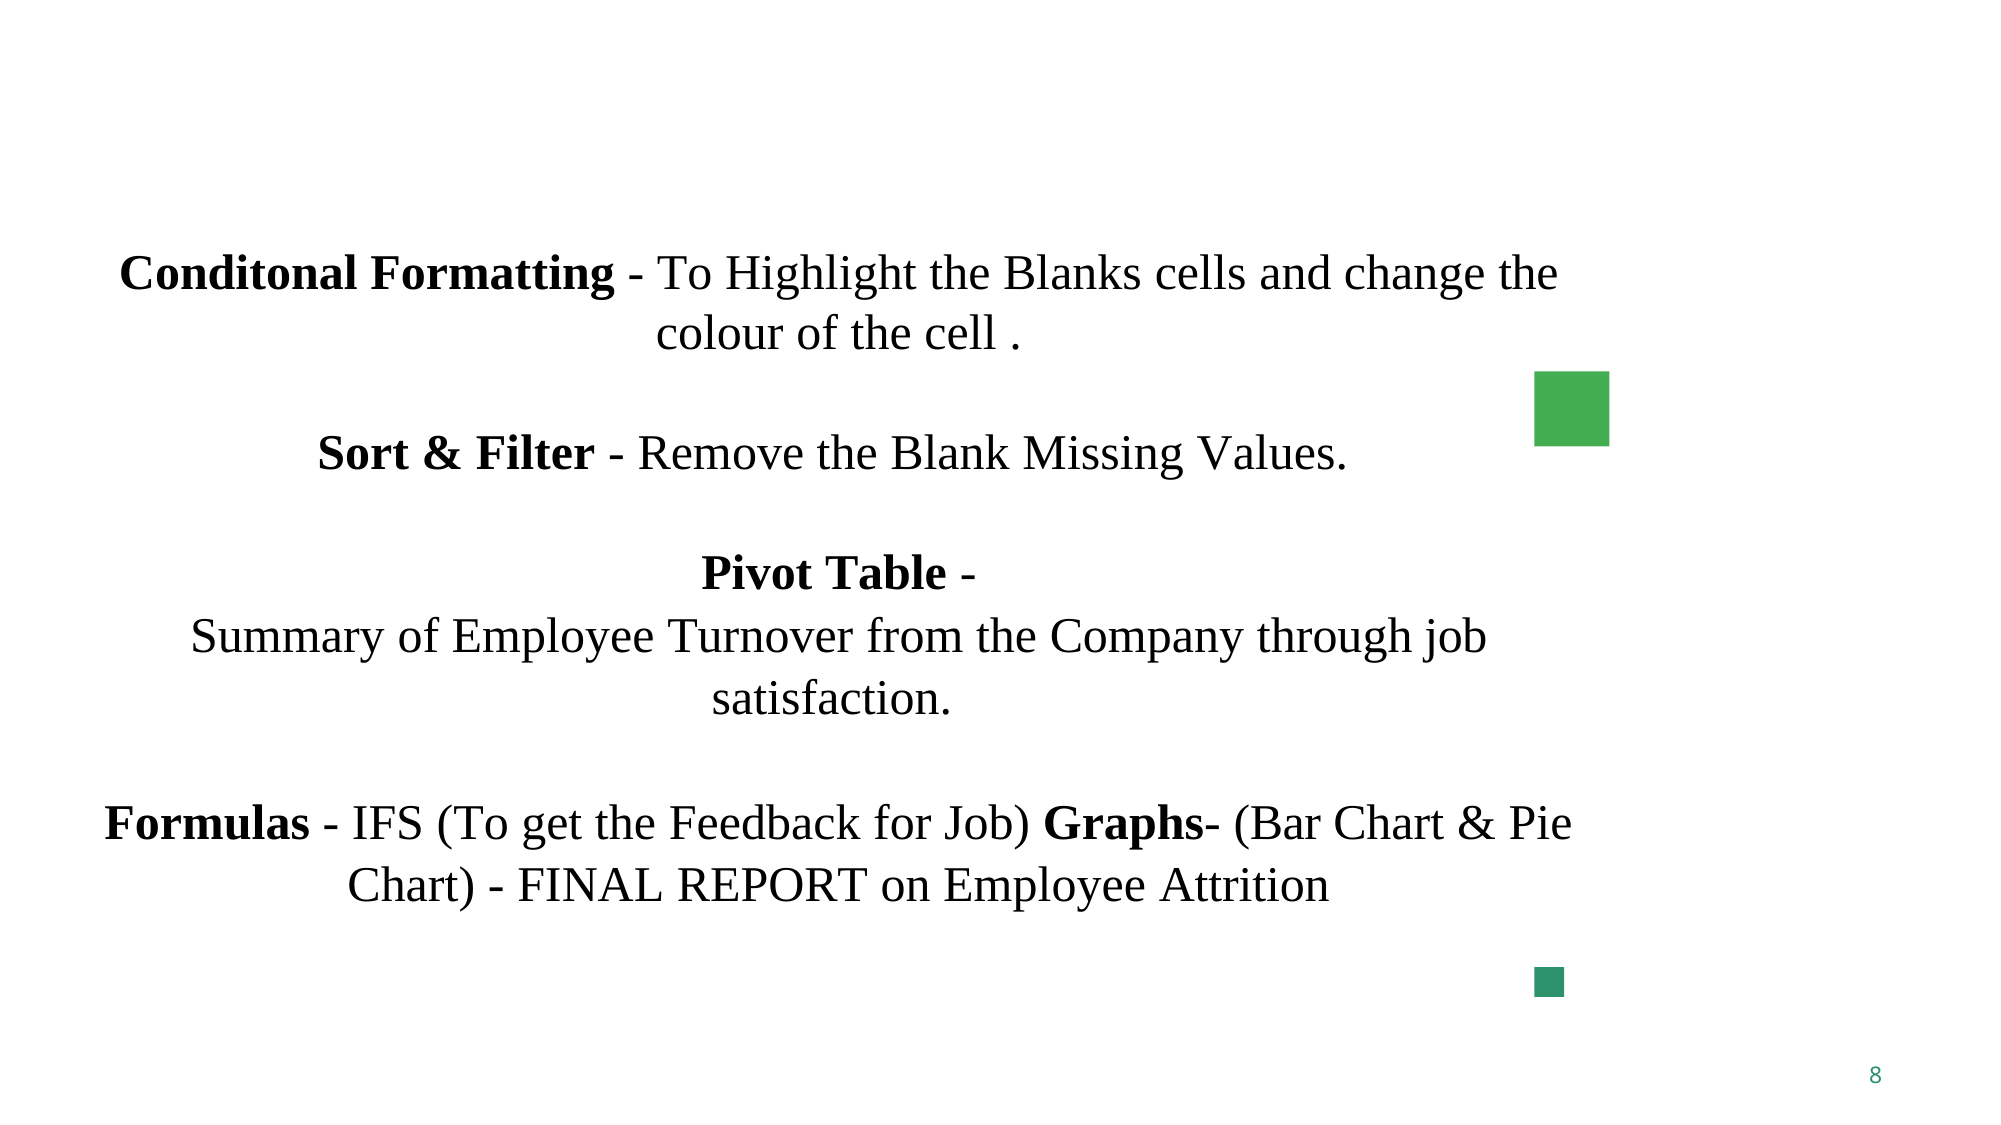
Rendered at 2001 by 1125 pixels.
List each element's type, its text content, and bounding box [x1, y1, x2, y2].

title Conditonal Formatting - To Highlight the Blanks cells and change the colour of the cell . Sort & Filter - Remove the Blank Missing Values. Pivot Table - Summary of Employee Turnover from the Company through job satisfaction. Formulas - IFS (To get the Feedback for Job) Graphs- (Bar Chart & Pie Chart) - FINAL REPORT on Employee Attrition [101, 237, 1604, 919]
text_box [1534, 967, 1565, 997]
text_box [1534, 371, 1610, 447]
slide_number 8 [1862, 1059, 1890, 1091]
